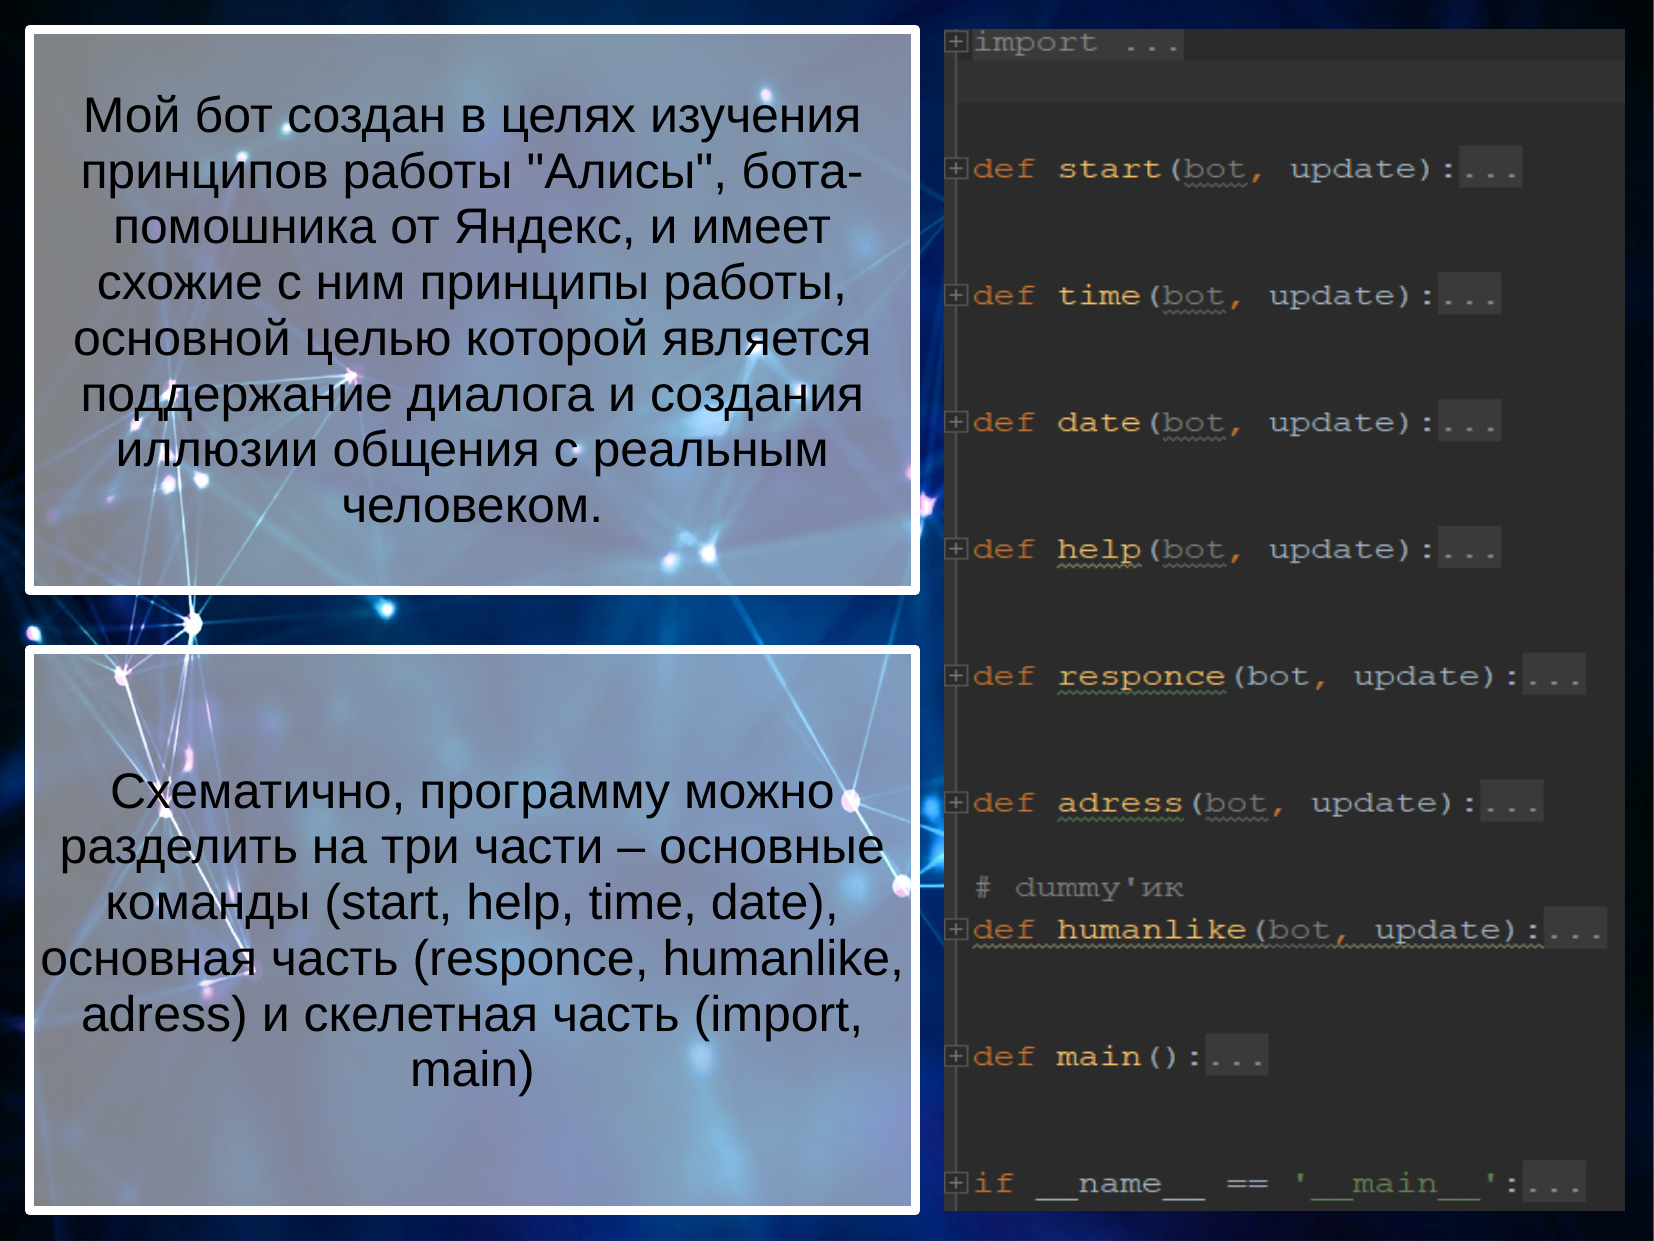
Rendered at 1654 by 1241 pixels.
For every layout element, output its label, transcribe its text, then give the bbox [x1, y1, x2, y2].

title Мой бот создан в целях изучения принципов работы "Алисы", бота-помошника от Яндекс, и имеет схожие с ним принципы работы, основной целью которой является поддержание диалога и создания иллюзии общения с реальным человеком. [29, 29, 916, 591]
title Схематично, программу можно разделить на три части – основные команды (start, help, time, date), основная часть (responce, humanlike, adress) и скелетная часть (import, main) [29, 649, 916, 1211]
picture [0, 0, 1654, 1241]
